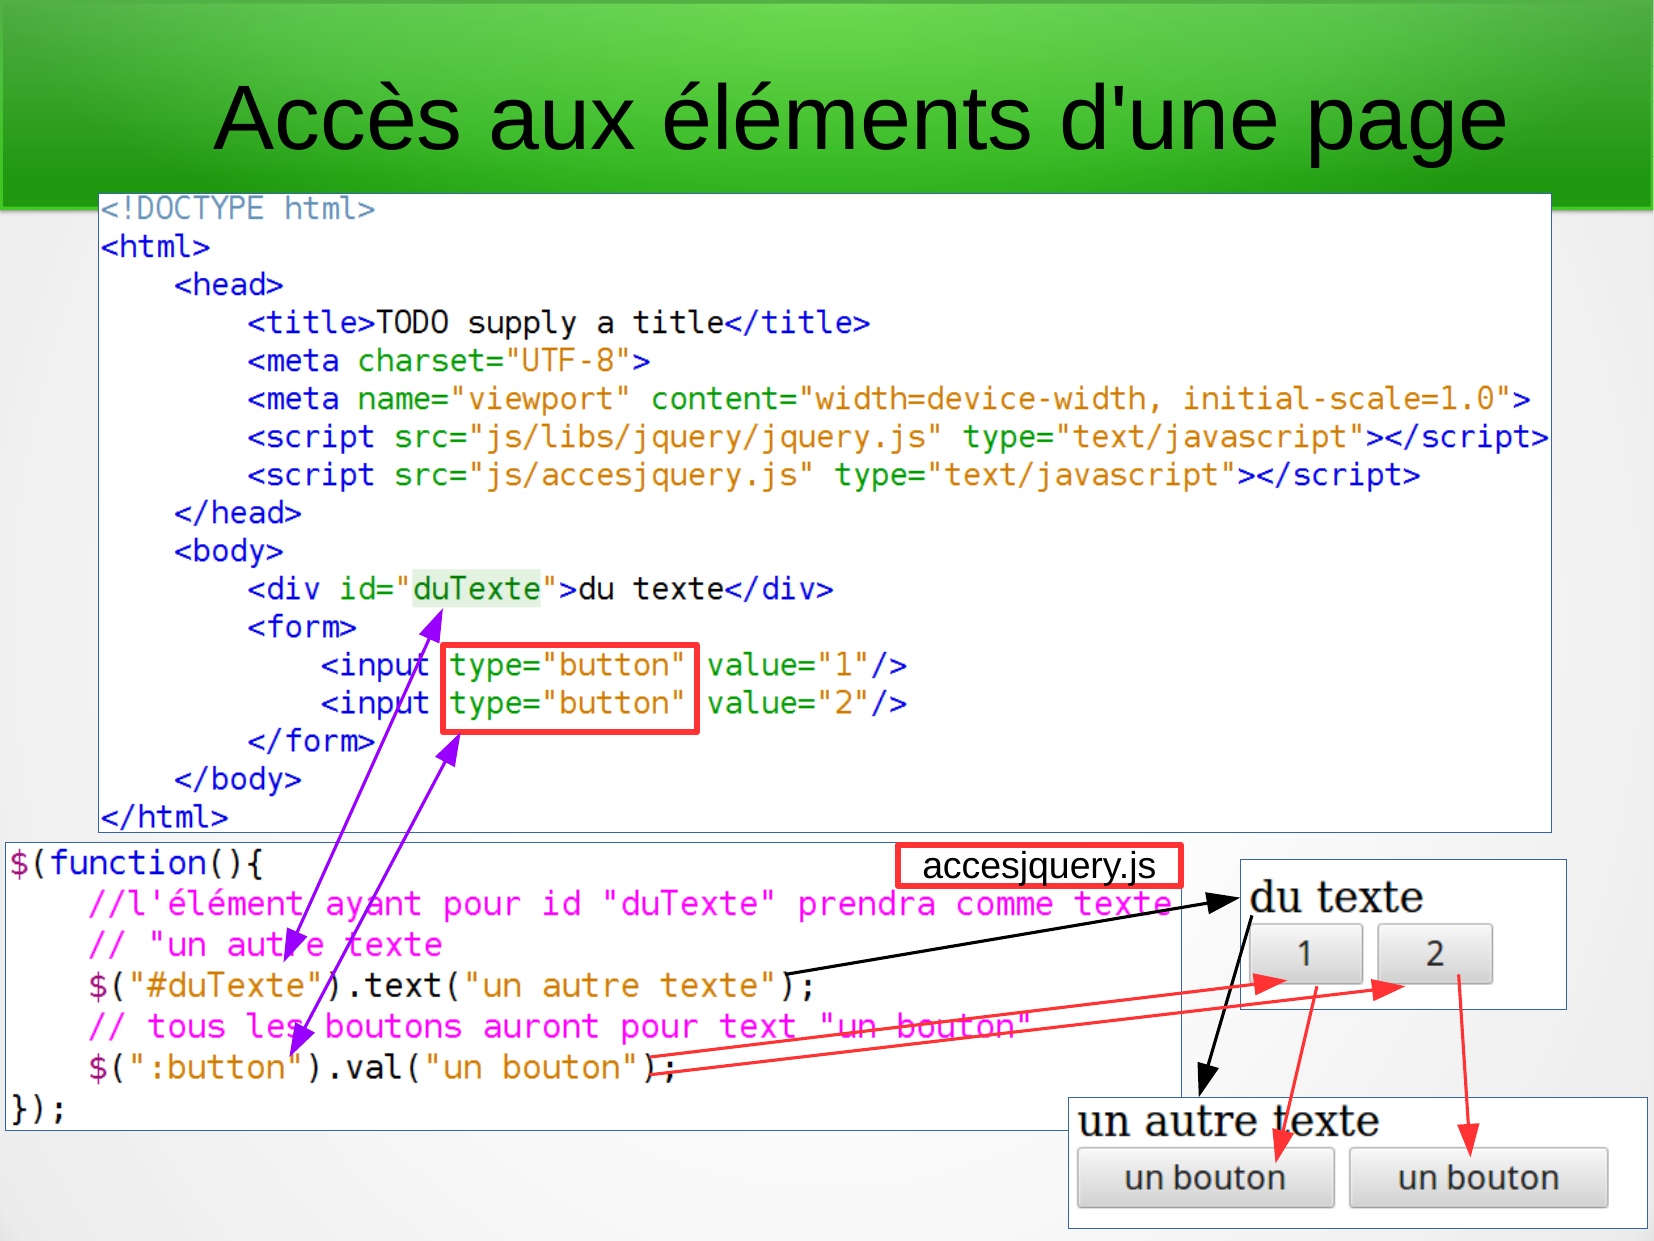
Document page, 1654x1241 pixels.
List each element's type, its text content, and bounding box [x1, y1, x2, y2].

title Accès aux éléments d'une page [82, 47, 1571, 189]
picture [1240, 859, 1567, 1010]
picture [1240, 999, 1312, 1010]
text_box accesjquery.js [897, 845, 1182, 886]
picture [98, 193, 1552, 833]
picture [5, 842, 1648, 1229]
